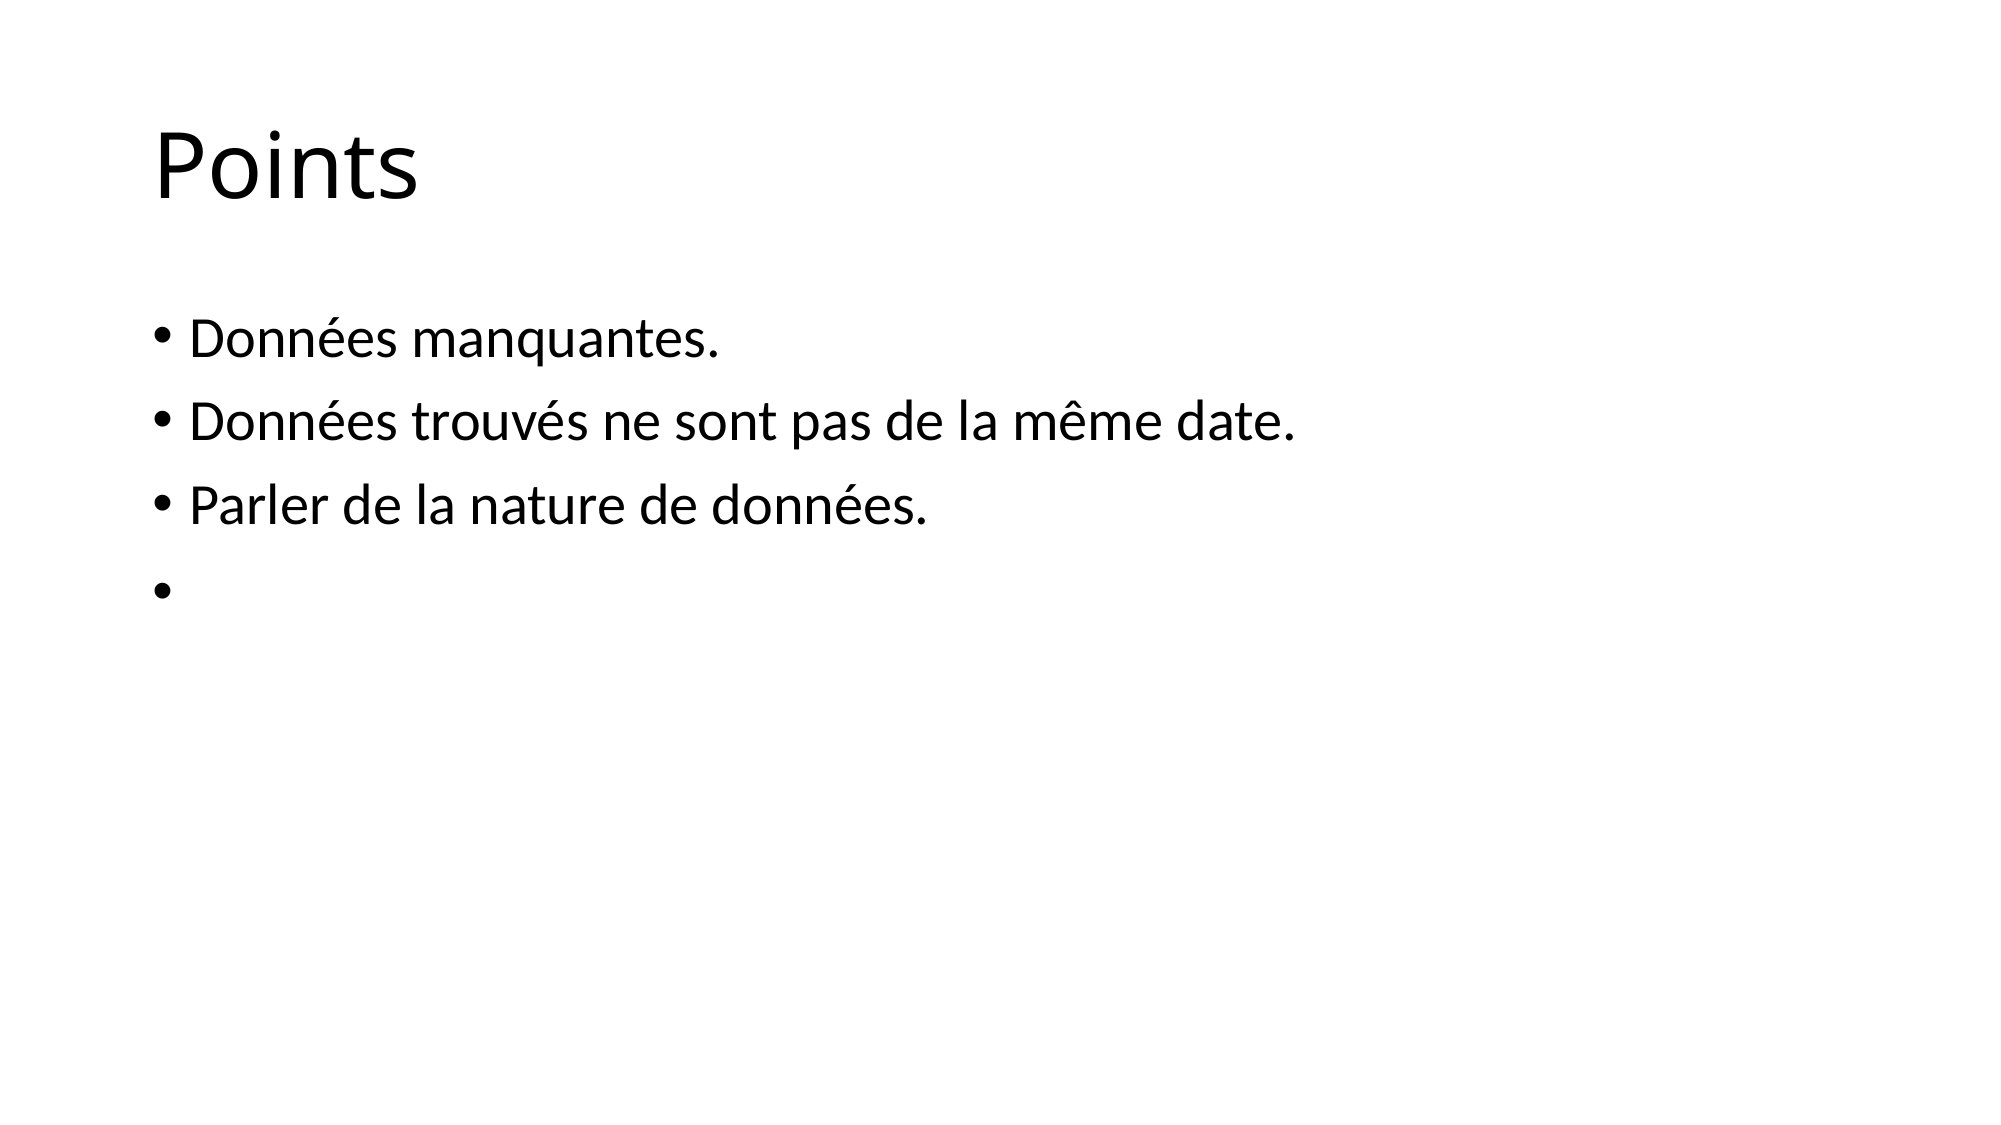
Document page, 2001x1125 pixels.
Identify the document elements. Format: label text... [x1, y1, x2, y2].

list Données manquantes. Données trouvés ne sont pas de la même date. Parler de la nature de données. [137, 299, 1863, 1014]
title Points [137, 59, 1863, 278]
